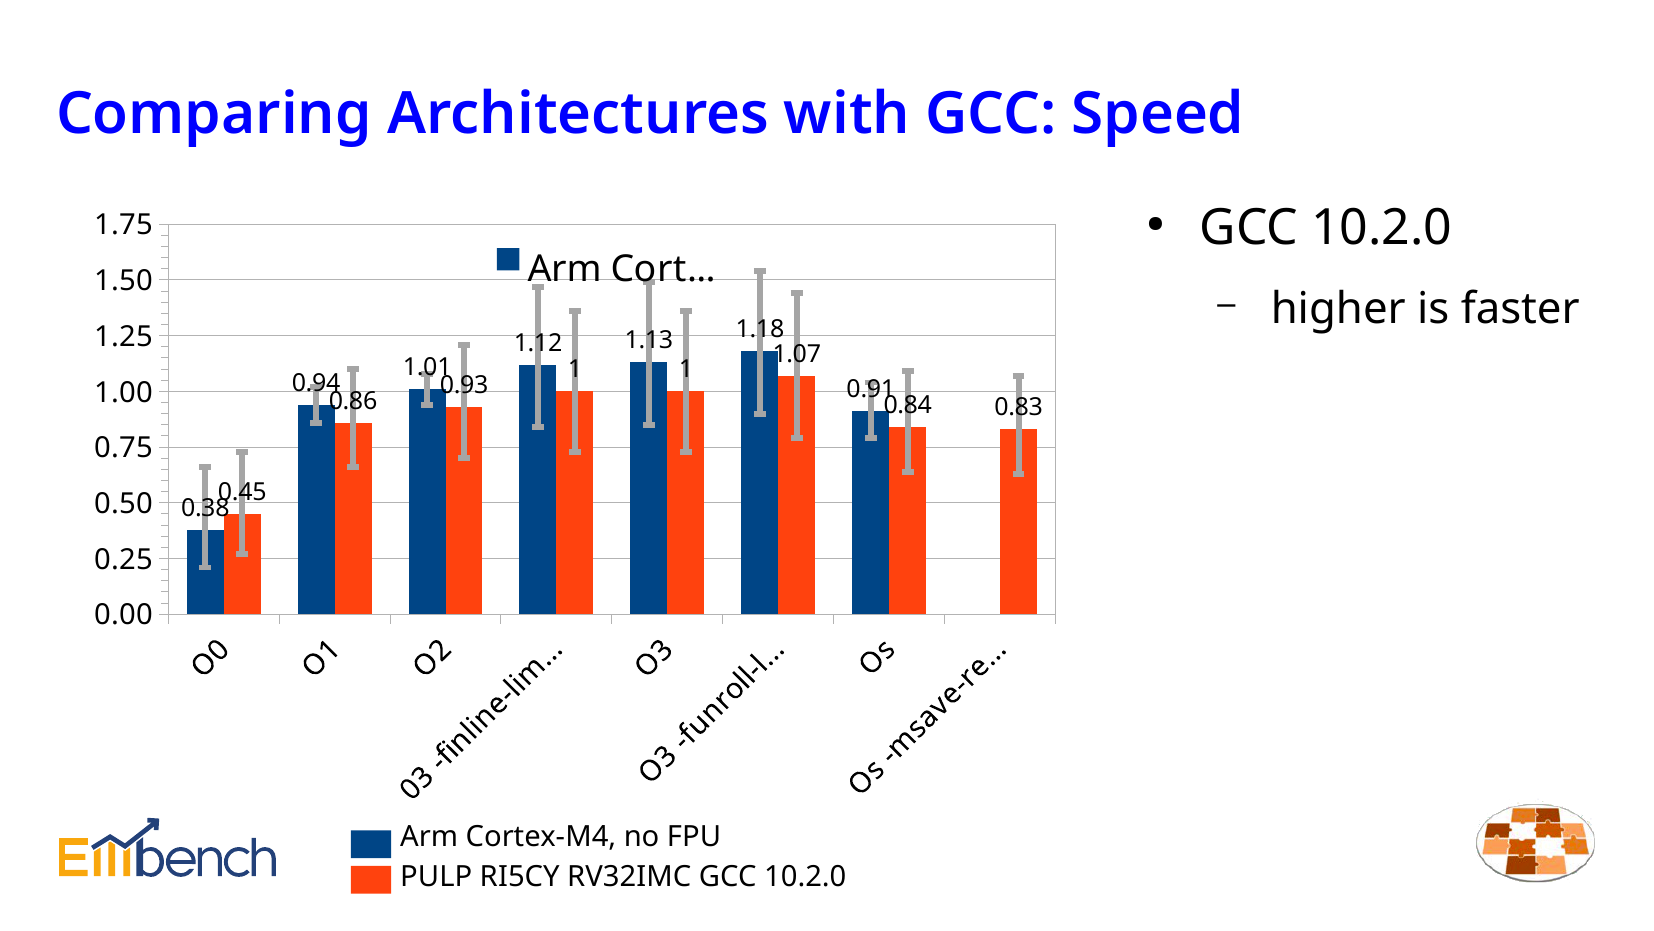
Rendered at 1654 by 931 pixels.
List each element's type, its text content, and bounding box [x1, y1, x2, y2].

chart [56, 190, 1129, 809]
list GCC 10.2.0 higher is faster [1129, 190, 1598, 809]
text_box Arm Cortex-M4, no FPU PULP RI5CY RV32IMC GCC 10.2.0 [385, 808, 1123, 910]
picture [1476, 809, 1595, 883]
title Comparing Architectures with GCC: Speed [56, 59, 1597, 163]
text_box [350, 865, 392, 894]
text_box [350, 830, 392, 859]
